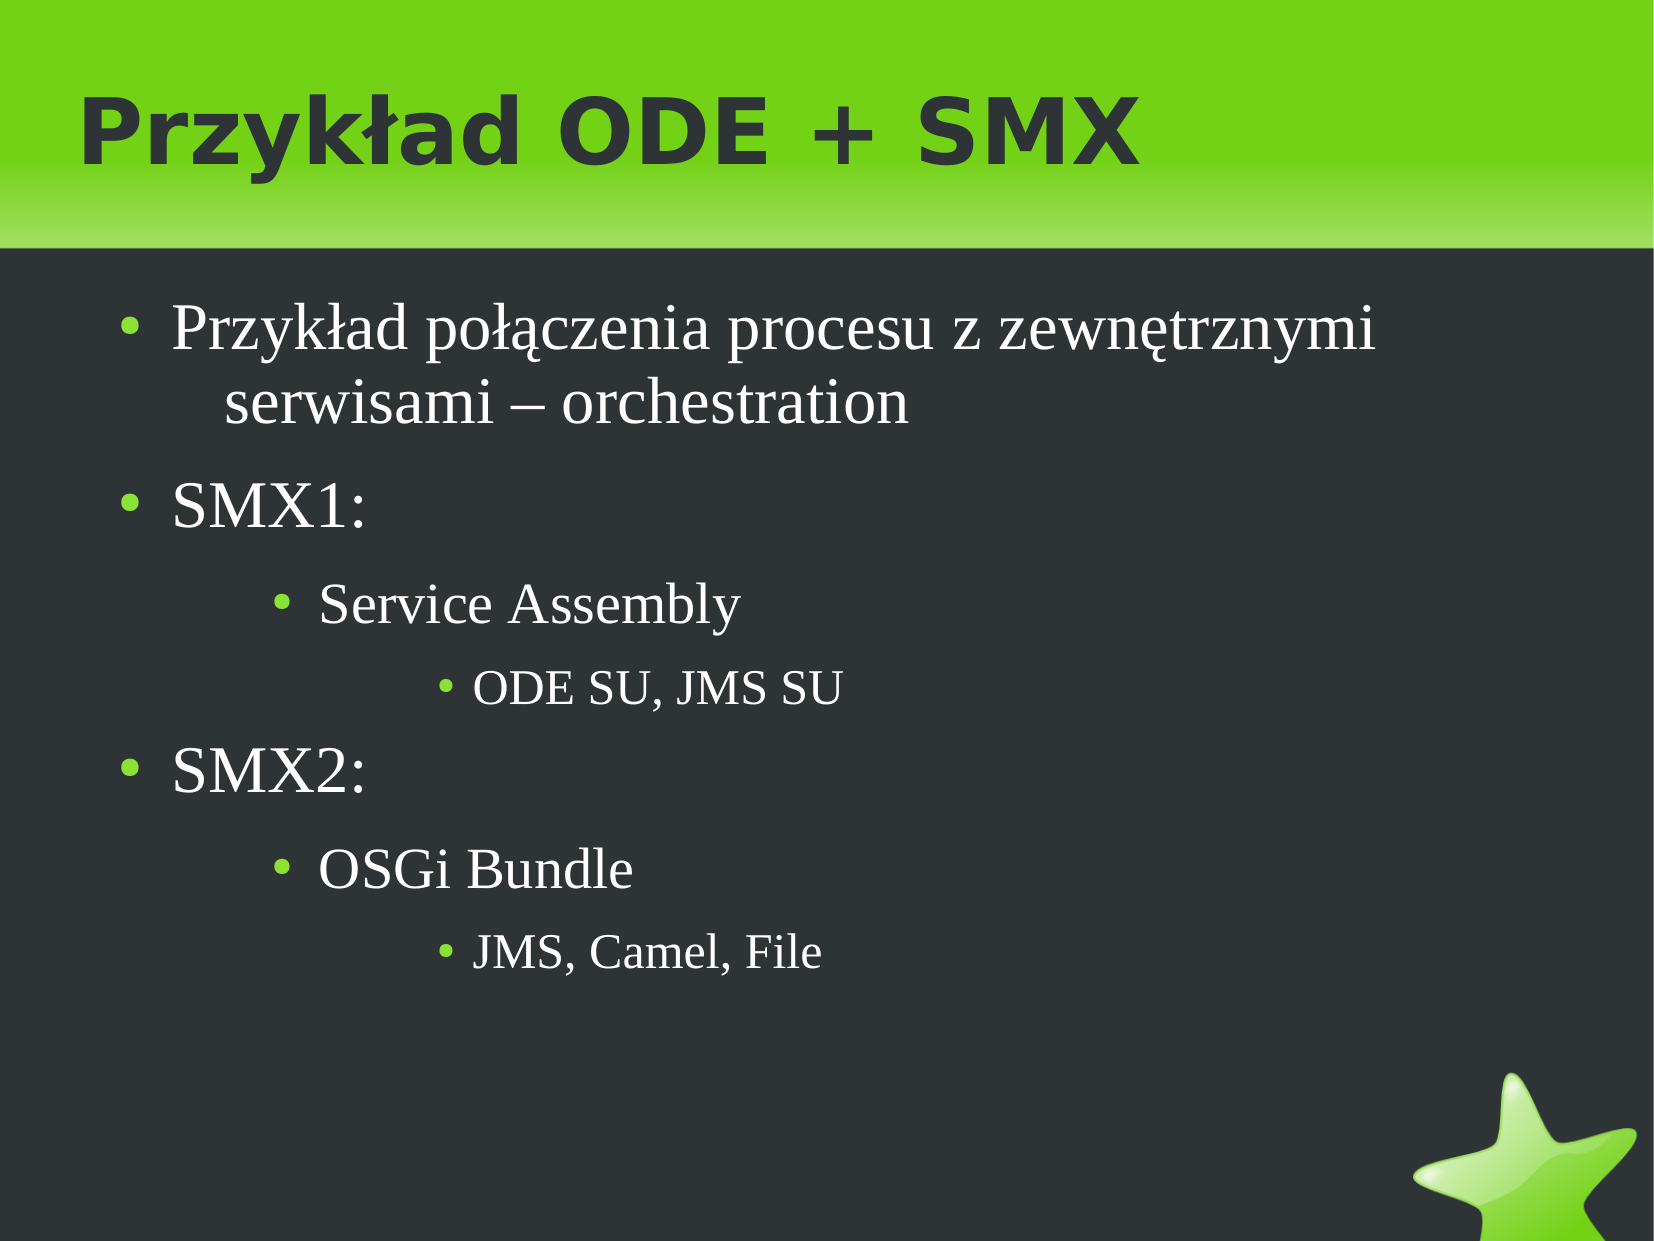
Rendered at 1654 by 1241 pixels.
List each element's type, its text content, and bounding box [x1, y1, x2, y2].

title Przykład ODE + SMX [76, 36, 1565, 229]
picture [0, 0, 1654, 1241]
list Przykład połączenia procesu z zewnętrznymi serwisami – orchestration SMX1: Service Assembly ODE SU, JMS SU SMX2: OSGi Bundle JMS, Camel, File [82, 290, 1571, 1094]
